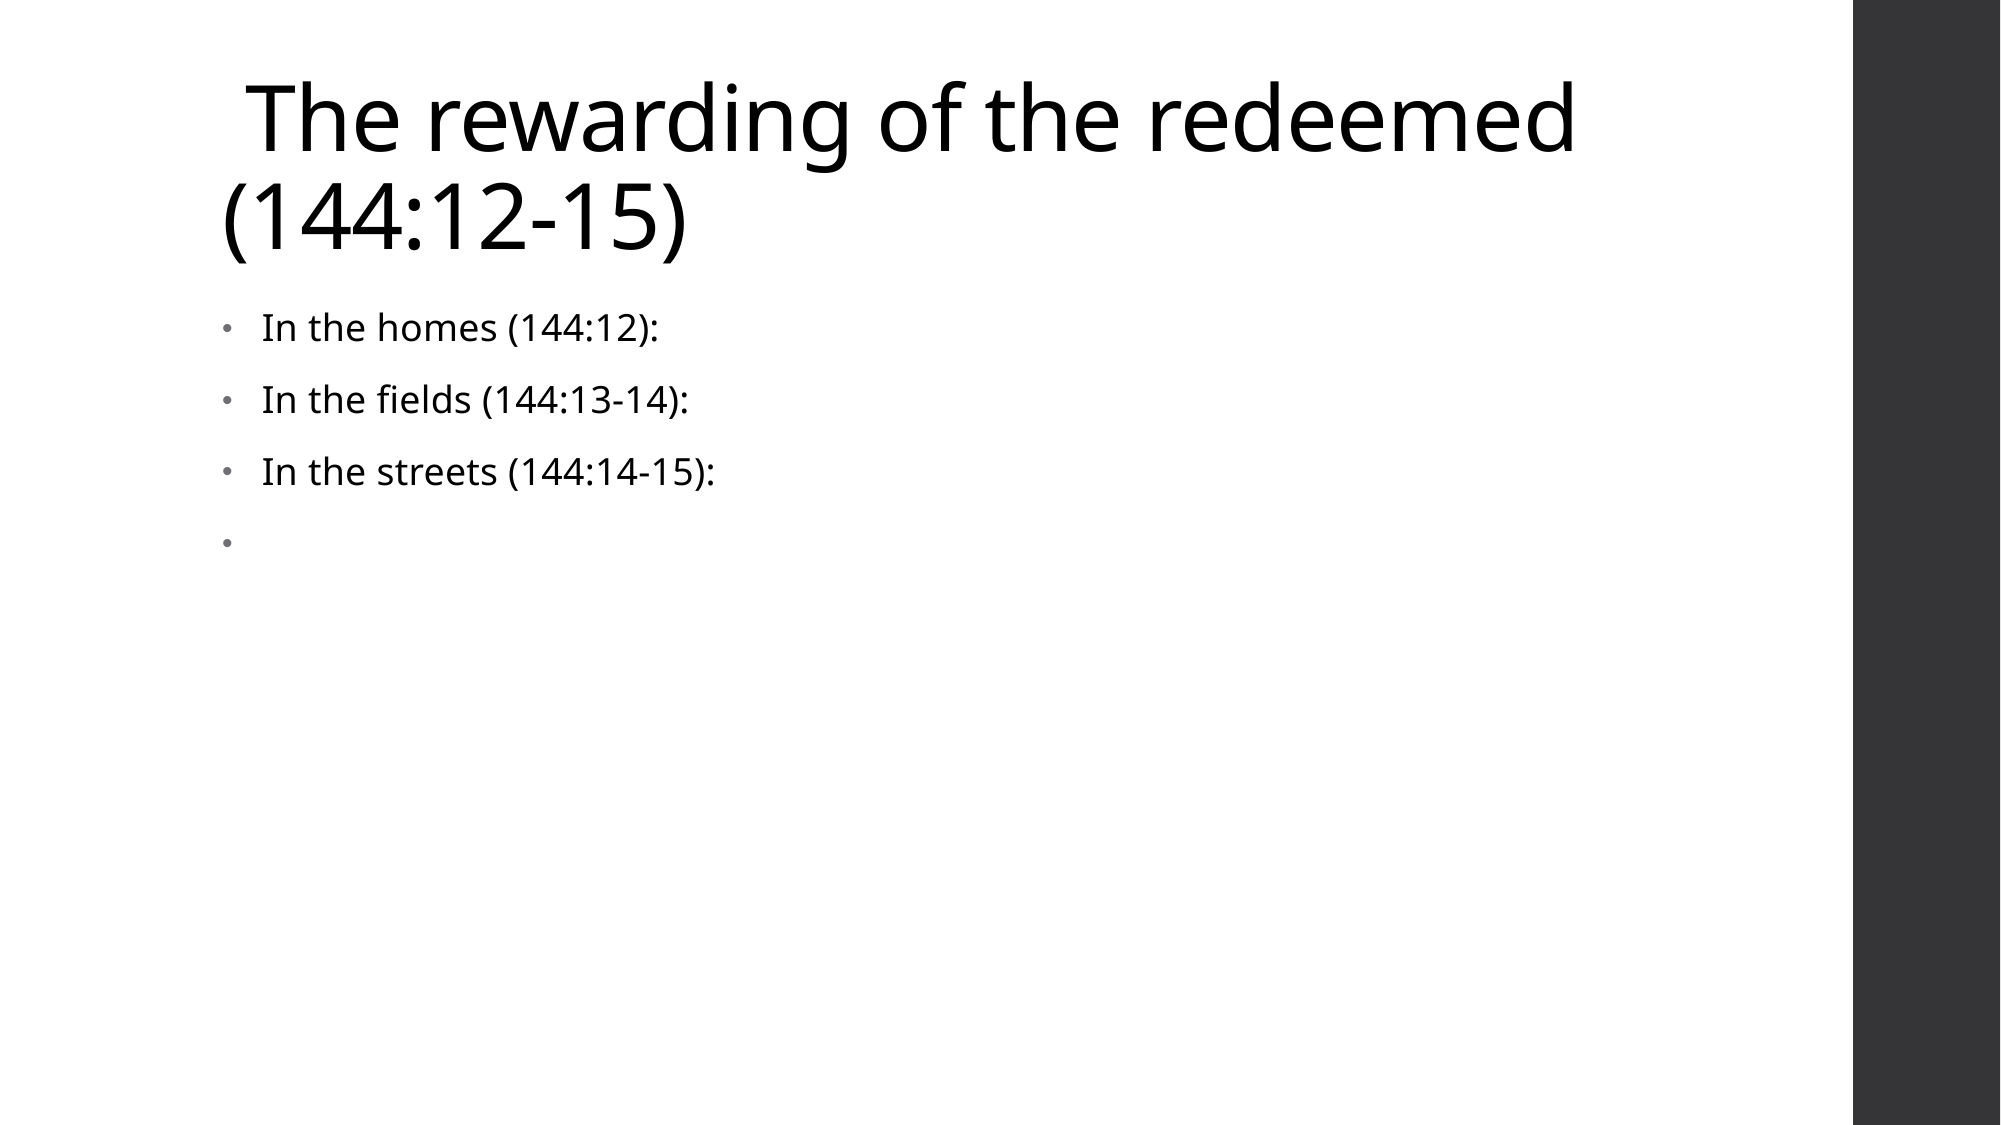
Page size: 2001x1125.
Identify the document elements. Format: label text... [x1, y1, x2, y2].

title The rewarding of the redeemed (144:12-15) [206, 60, 1797, 278]
list In the homes (144:12): In the fields (144:13-14): In the streets (144:14-15): [206, 299, 1617, 1014]
